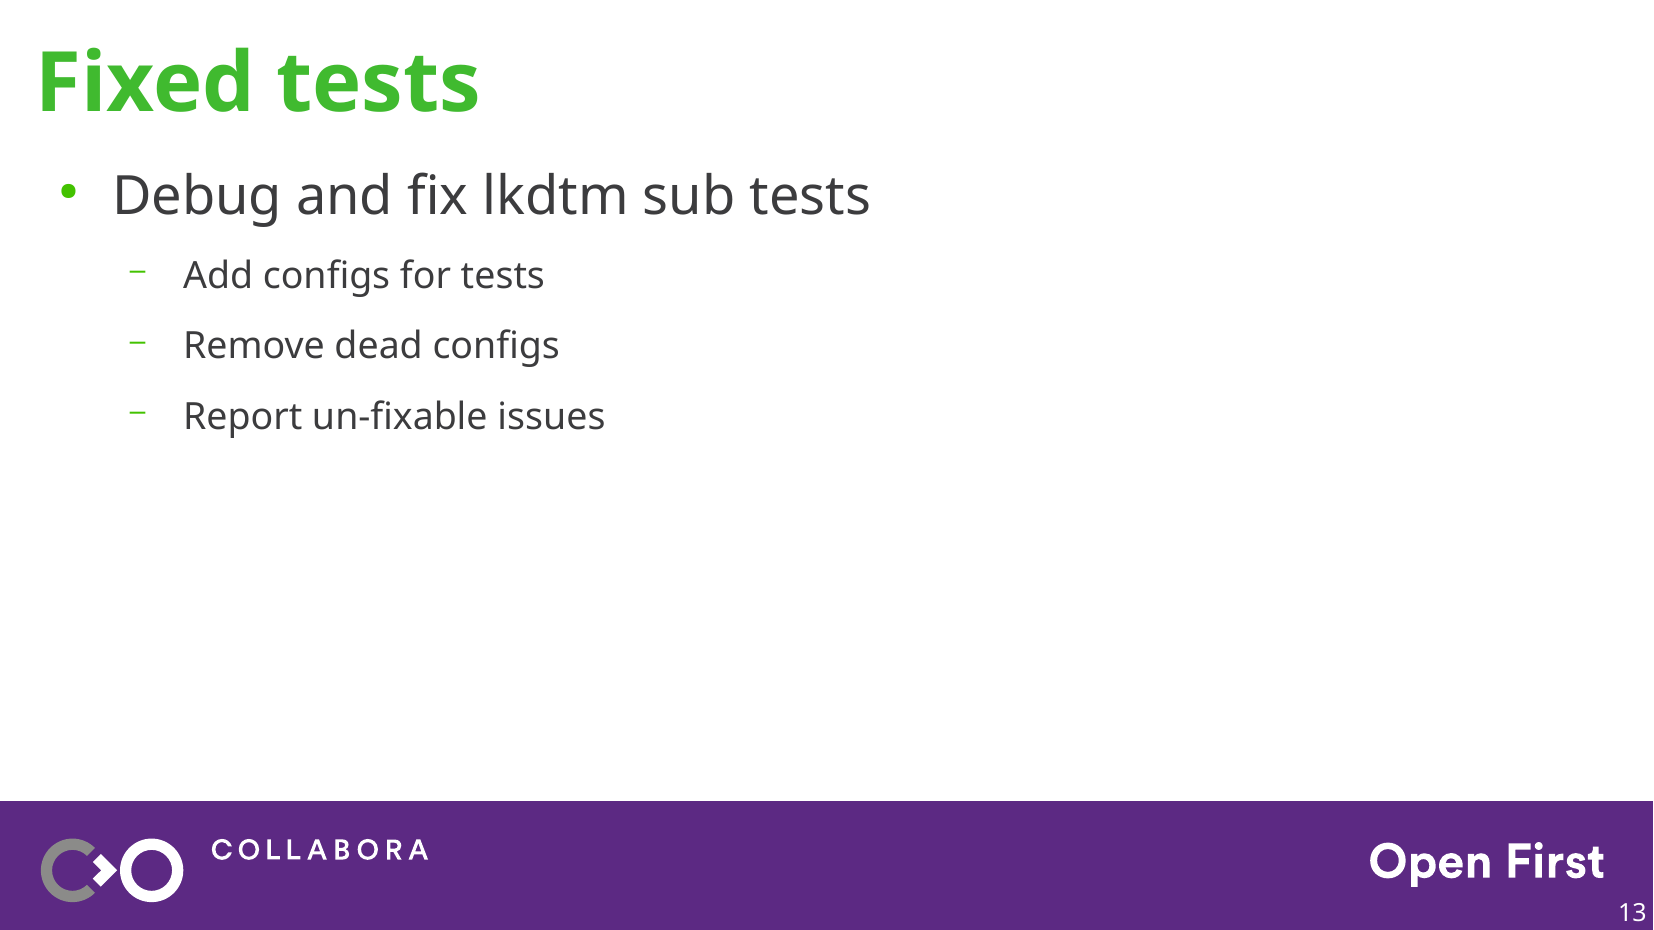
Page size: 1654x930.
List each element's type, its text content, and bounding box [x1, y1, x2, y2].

title Fixed tests [35, 28, 1608, 192]
list Debug and fix lkdtm sub tests Add configs for tests Remove dead configs Report un-fixable issues [41, 160, 1613, 804]
